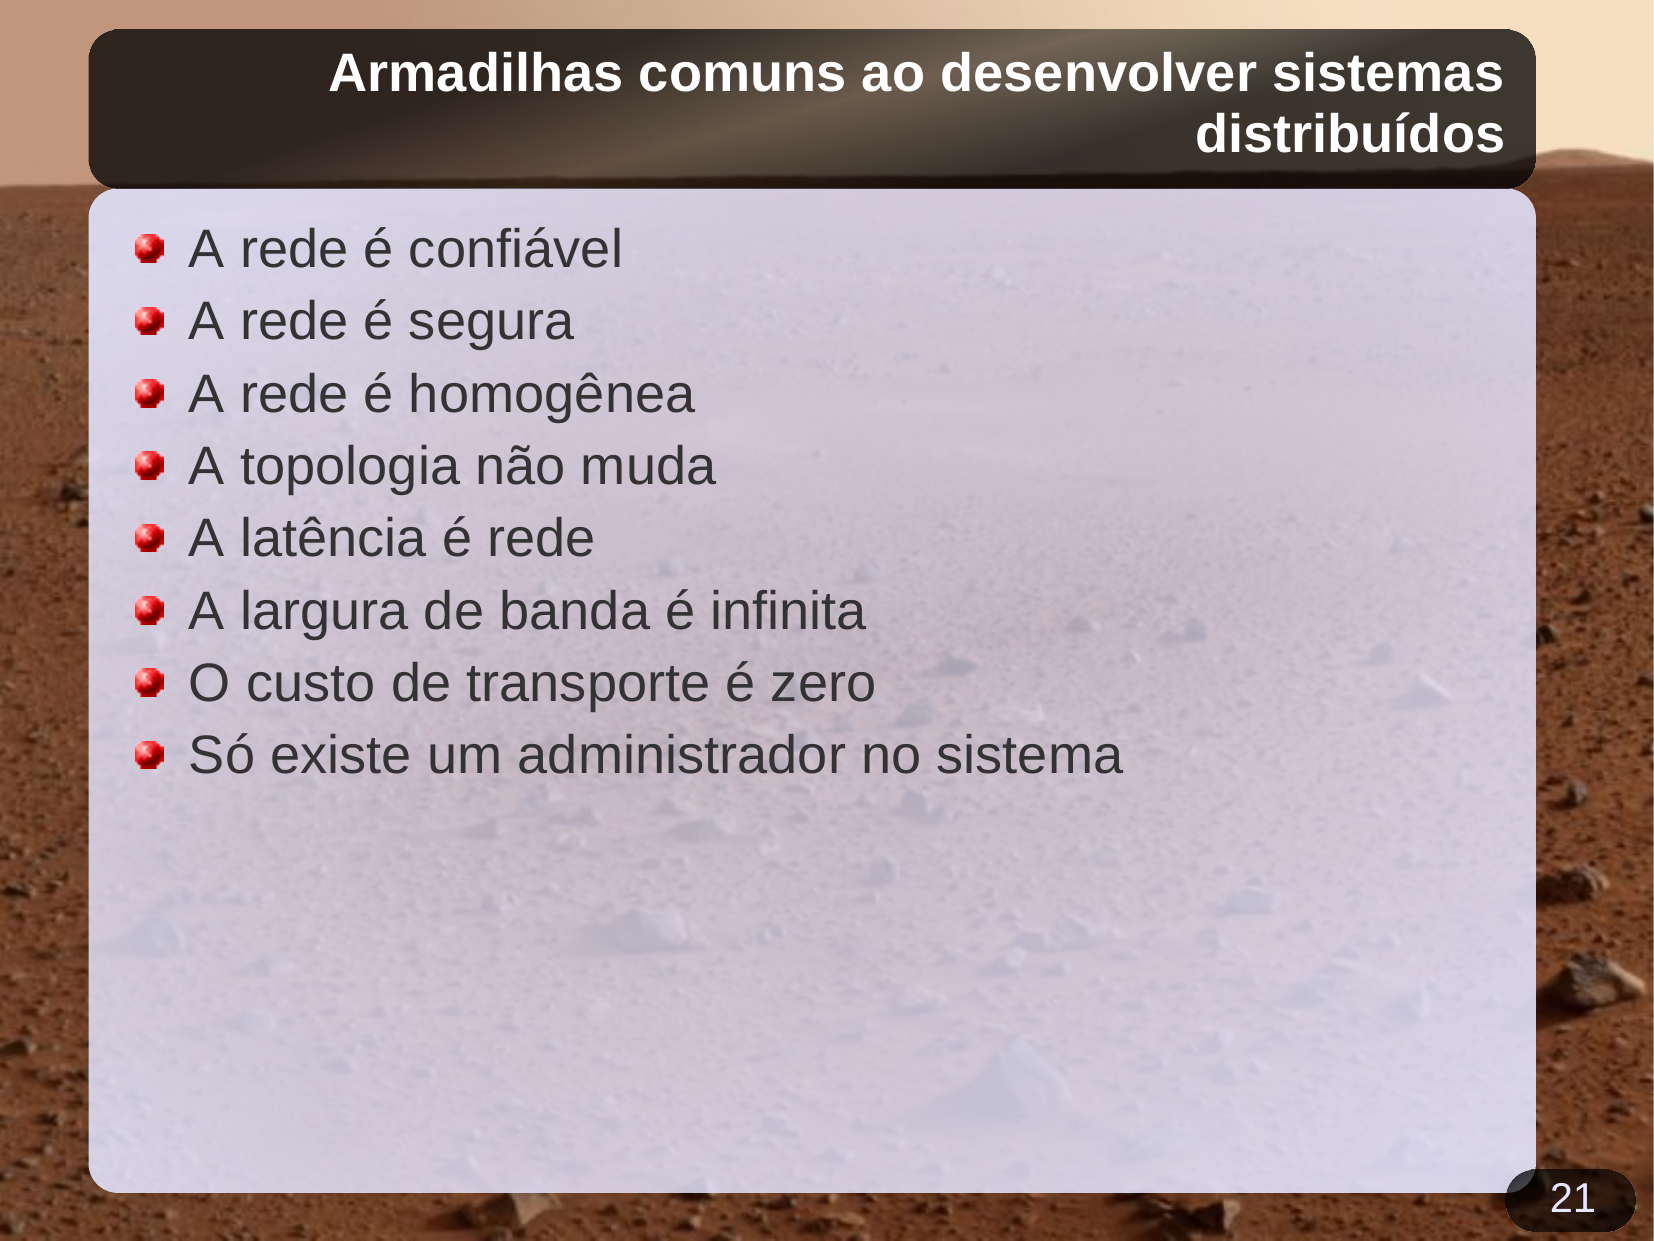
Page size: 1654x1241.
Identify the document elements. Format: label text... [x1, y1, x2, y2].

list A rede é confiável A rede é segura A rede é homogênea A topologia não muda A latência é rede A largura de banda é infinita O custo de transporte é zero Só existe um administrador no sistema [118, 218, 1477, 1164]
title Armadilhas comuns ao desenvolver sistemas distribuídos [118, 42, 1506, 164]
picture [0, 0, 1654, 1241]
